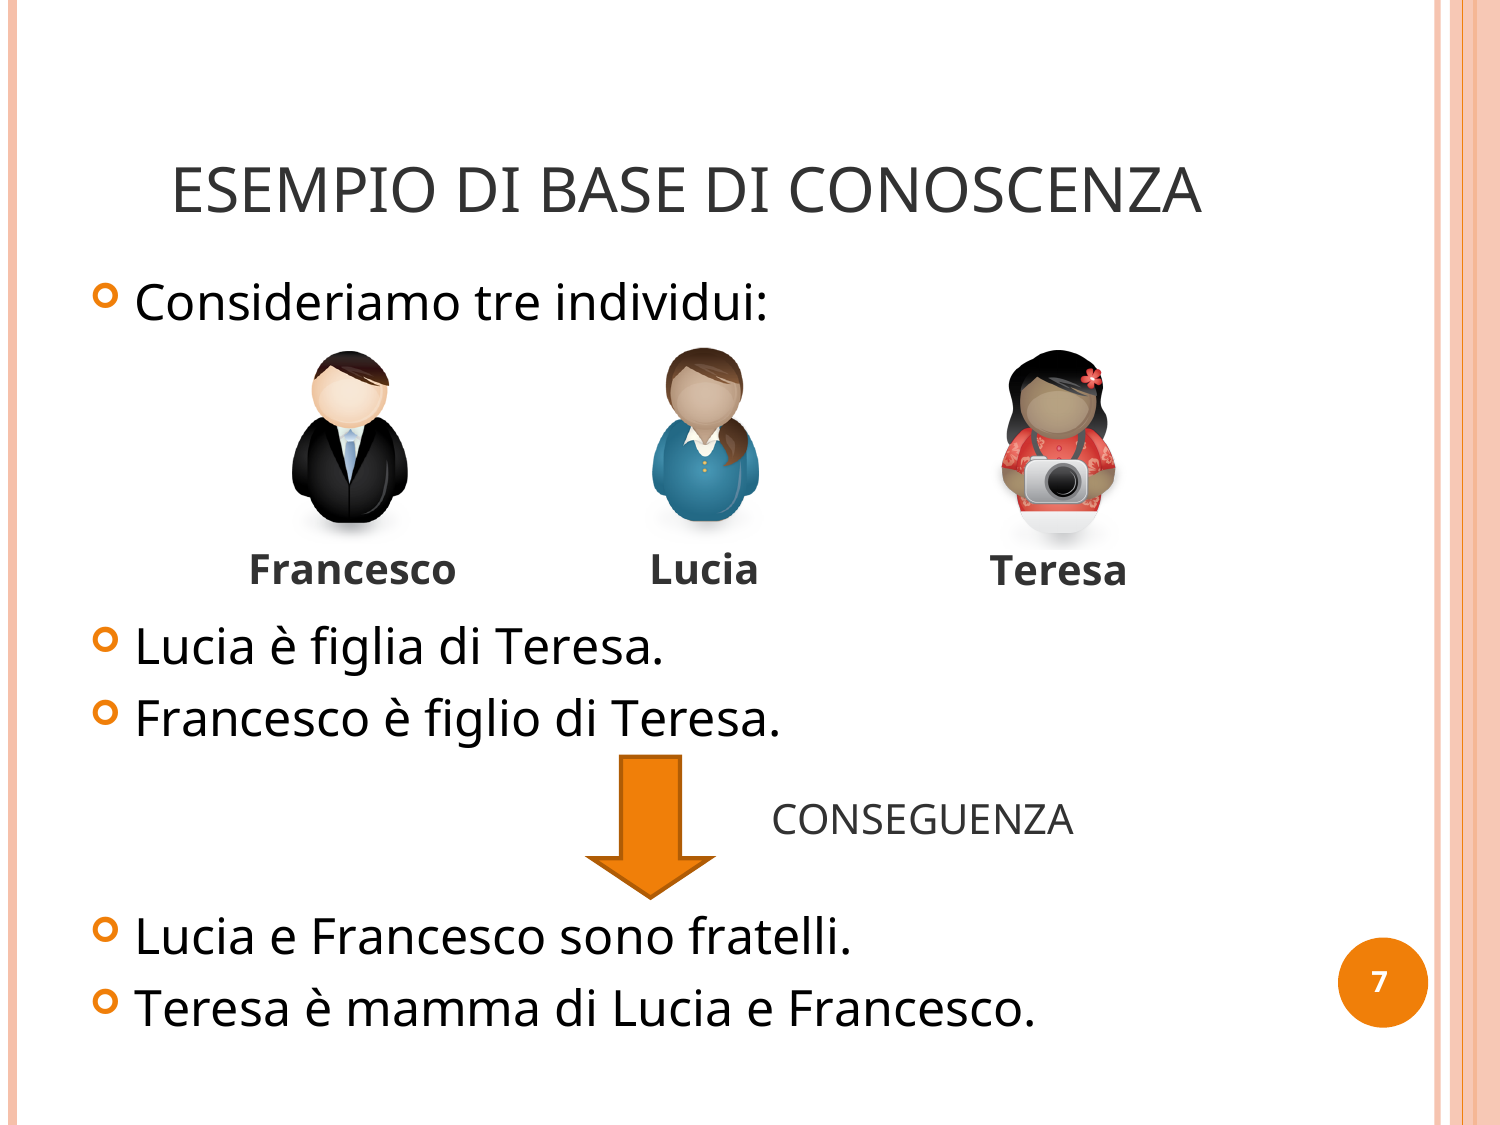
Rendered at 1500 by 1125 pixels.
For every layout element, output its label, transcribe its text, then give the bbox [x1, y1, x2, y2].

title CONSEGUENZA [735, 781, 1111, 851]
title Lucia [540, 531, 871, 601]
title Francesco [165, 531, 540, 601]
picture [271, 330, 429, 531]
text_box <numero> [1329, 940, 1430, 1027]
picture [635, 338, 778, 531]
picture [984, 338, 1132, 531]
title ESEMPIO DI BASE DI CONOSCENZA [75, 45, 1300, 233]
list Consideriamo tre individui: Lucia è figlia di Teresa. Francesco è figlio di Teresa. Lucia e Francesco sono fratelli. Teresa è mamma di Lucia e Francesco. [74, 262, 1300, 1063]
text_box [591, 756, 710, 898]
title Teresa [871, 531, 1247, 601]
